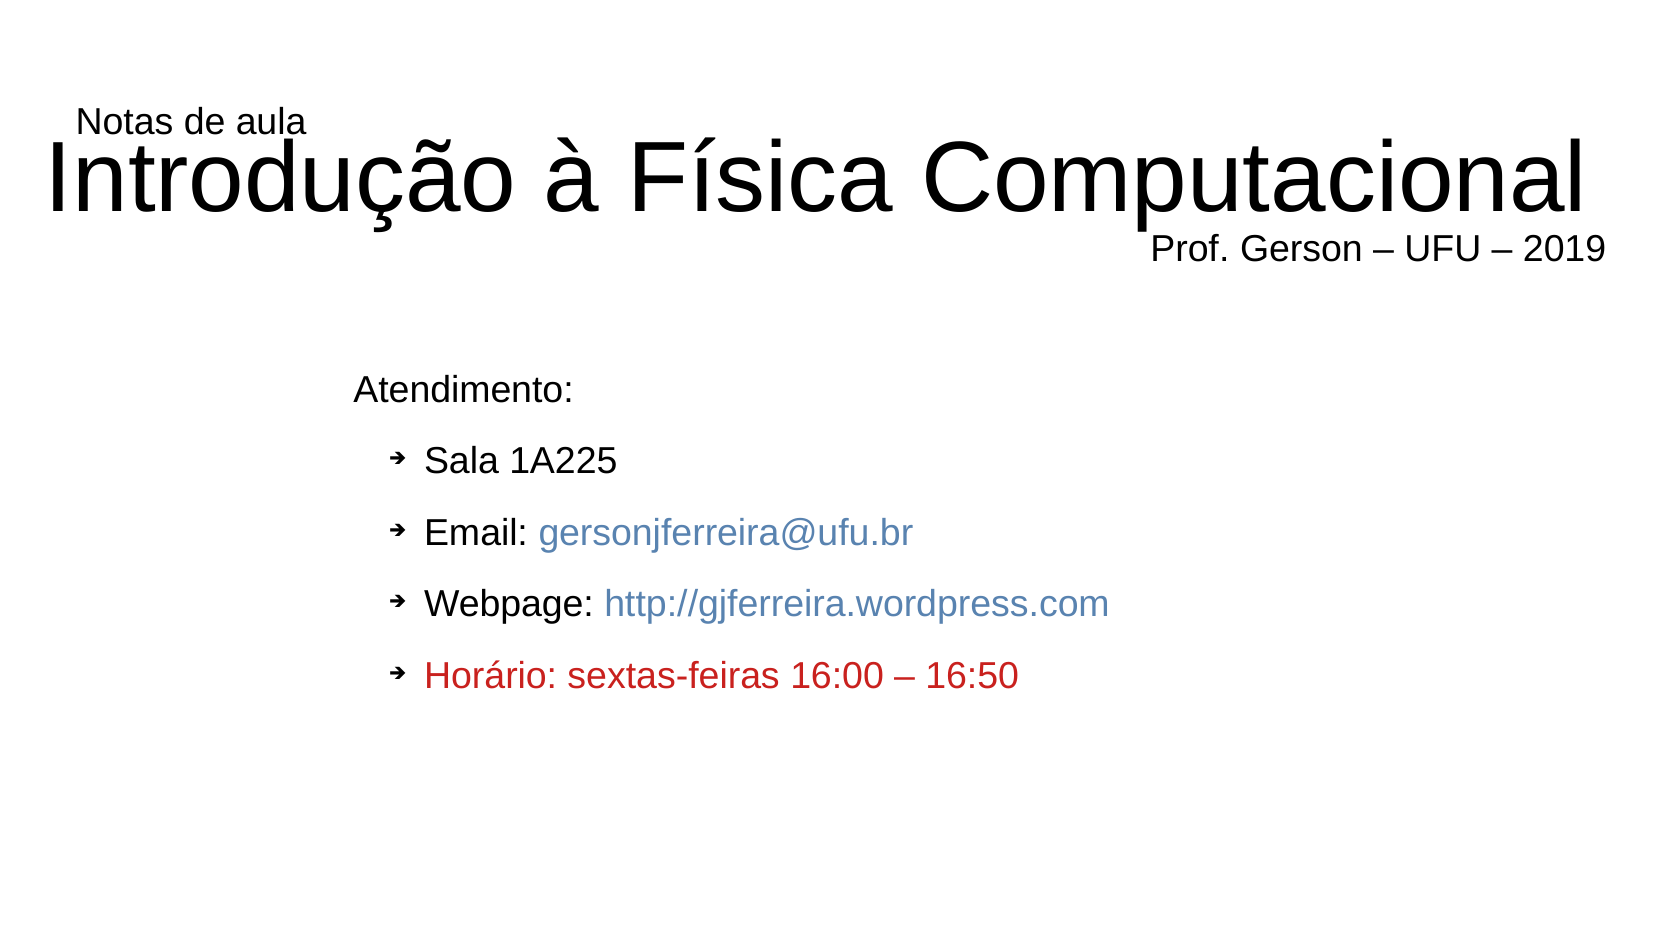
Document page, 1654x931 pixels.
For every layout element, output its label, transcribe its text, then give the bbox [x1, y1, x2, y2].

text_box Notas de aula [60, 93, 322, 151]
text_box Prof. Gerson – UFU – 2019 [1135, 220, 1622, 278]
text_box Atendimento: Sala 1A225 Email: gersonjferreira@ufu.br Webpage: http://gjferreira.wordpress.com Horário: sextas-feiras 16:00 – 16:50 [338, 360, 1126, 704]
text_box Introdução à Física Computacional [30, 113, 1603, 241]
